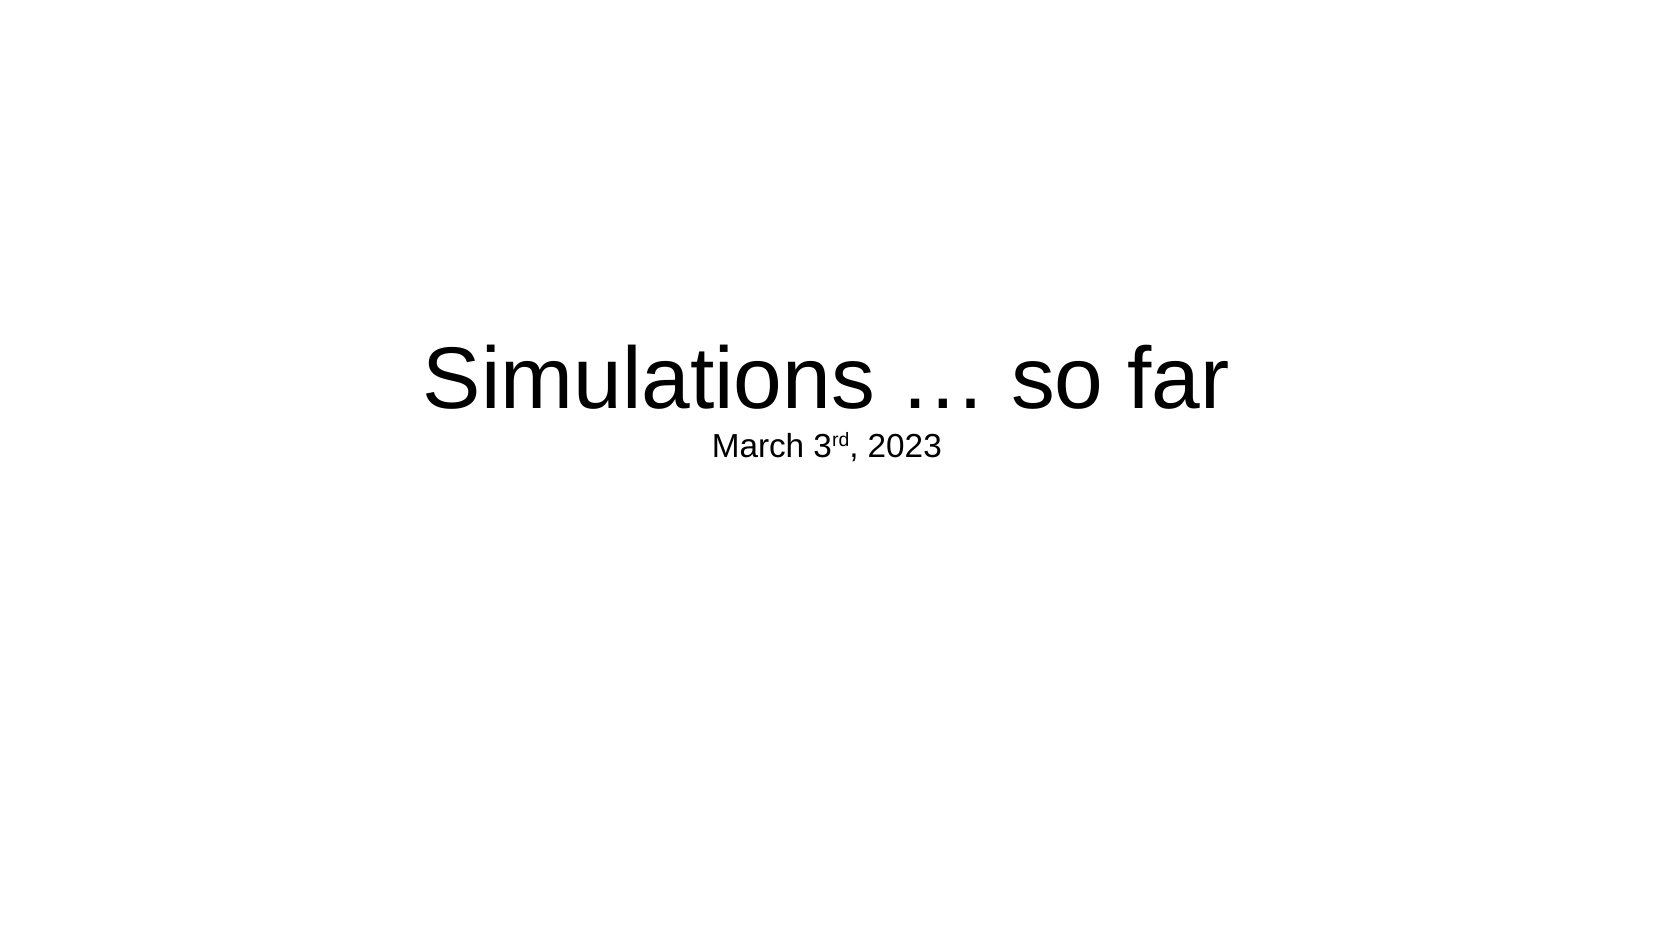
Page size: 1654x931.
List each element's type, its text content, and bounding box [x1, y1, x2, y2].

subtitle Simulations … so far March 3rd, 2023 [82, 37, 1571, 757]
